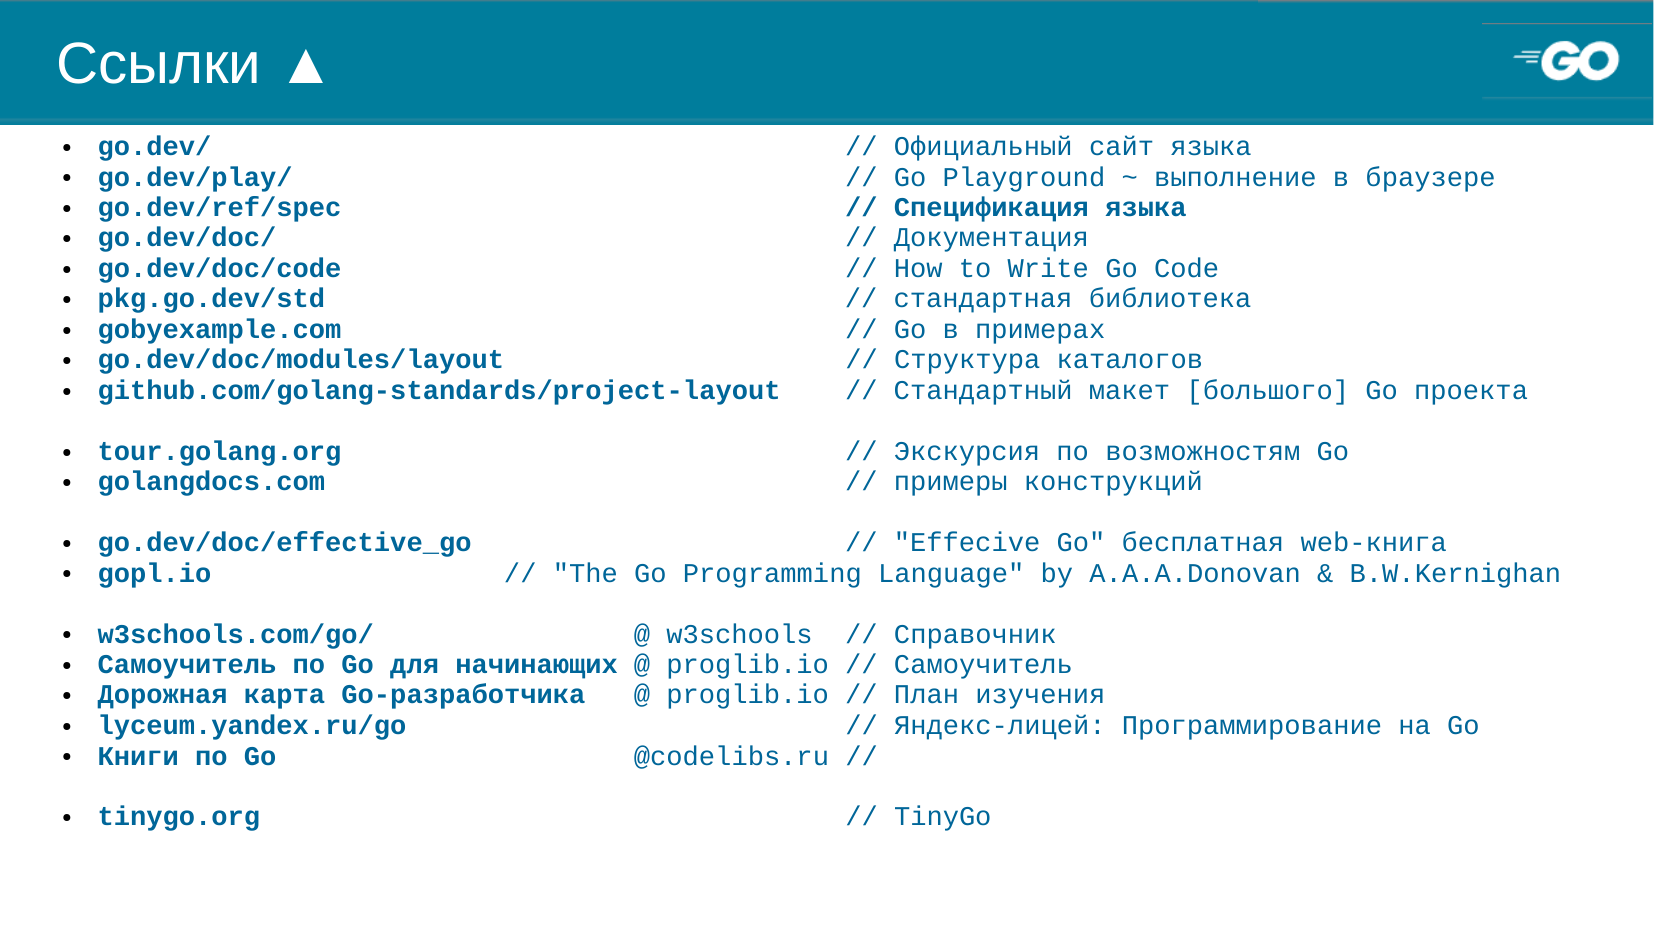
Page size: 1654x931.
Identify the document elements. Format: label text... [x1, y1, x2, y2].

text_box Ссылки ▲ [41, 23, 1495, 104]
picture [1542, 41, 1619, 81]
text_box go.dev/ // Официальный сайт языка go.dev/play/ // Go Playground ~ выполнение в браузере go.dev/ref/spec // Спецификация языка go.dev/doc/ // Документация go.dev/doc/code // How to Write Go Code pkg.go.dev/std // стандартная библиотека gobyexample.com // Go в примерах go.dev/doc/modules/layout // Структура каталогов github.com/golang-standards/project-layout // Стандартный макет [большого] Go проекта tour.golang.org // Экскурсия по возможностям Go golangdocs.com // примеры конструкций go.dev/doc/effective_go // "Effecive Go" бесплатная web-книга gopl.io // "The Go Programming Language" by A.A.A.Donovan & B.W.Kernighan w3schools.com/go/ @ w3schools // Справочник Самоучитель по Go для начинающих @ proglib.io // Самоучитель Дорожная карта Go-разработчика @ proglib.io // План изучения lyceum.yandex.ru/go // Яндекс-лицей: Программирование на Go Книги по Go @codelibs.ru // tinygo.org // TinyGo [47, 125, 1607, 886]
